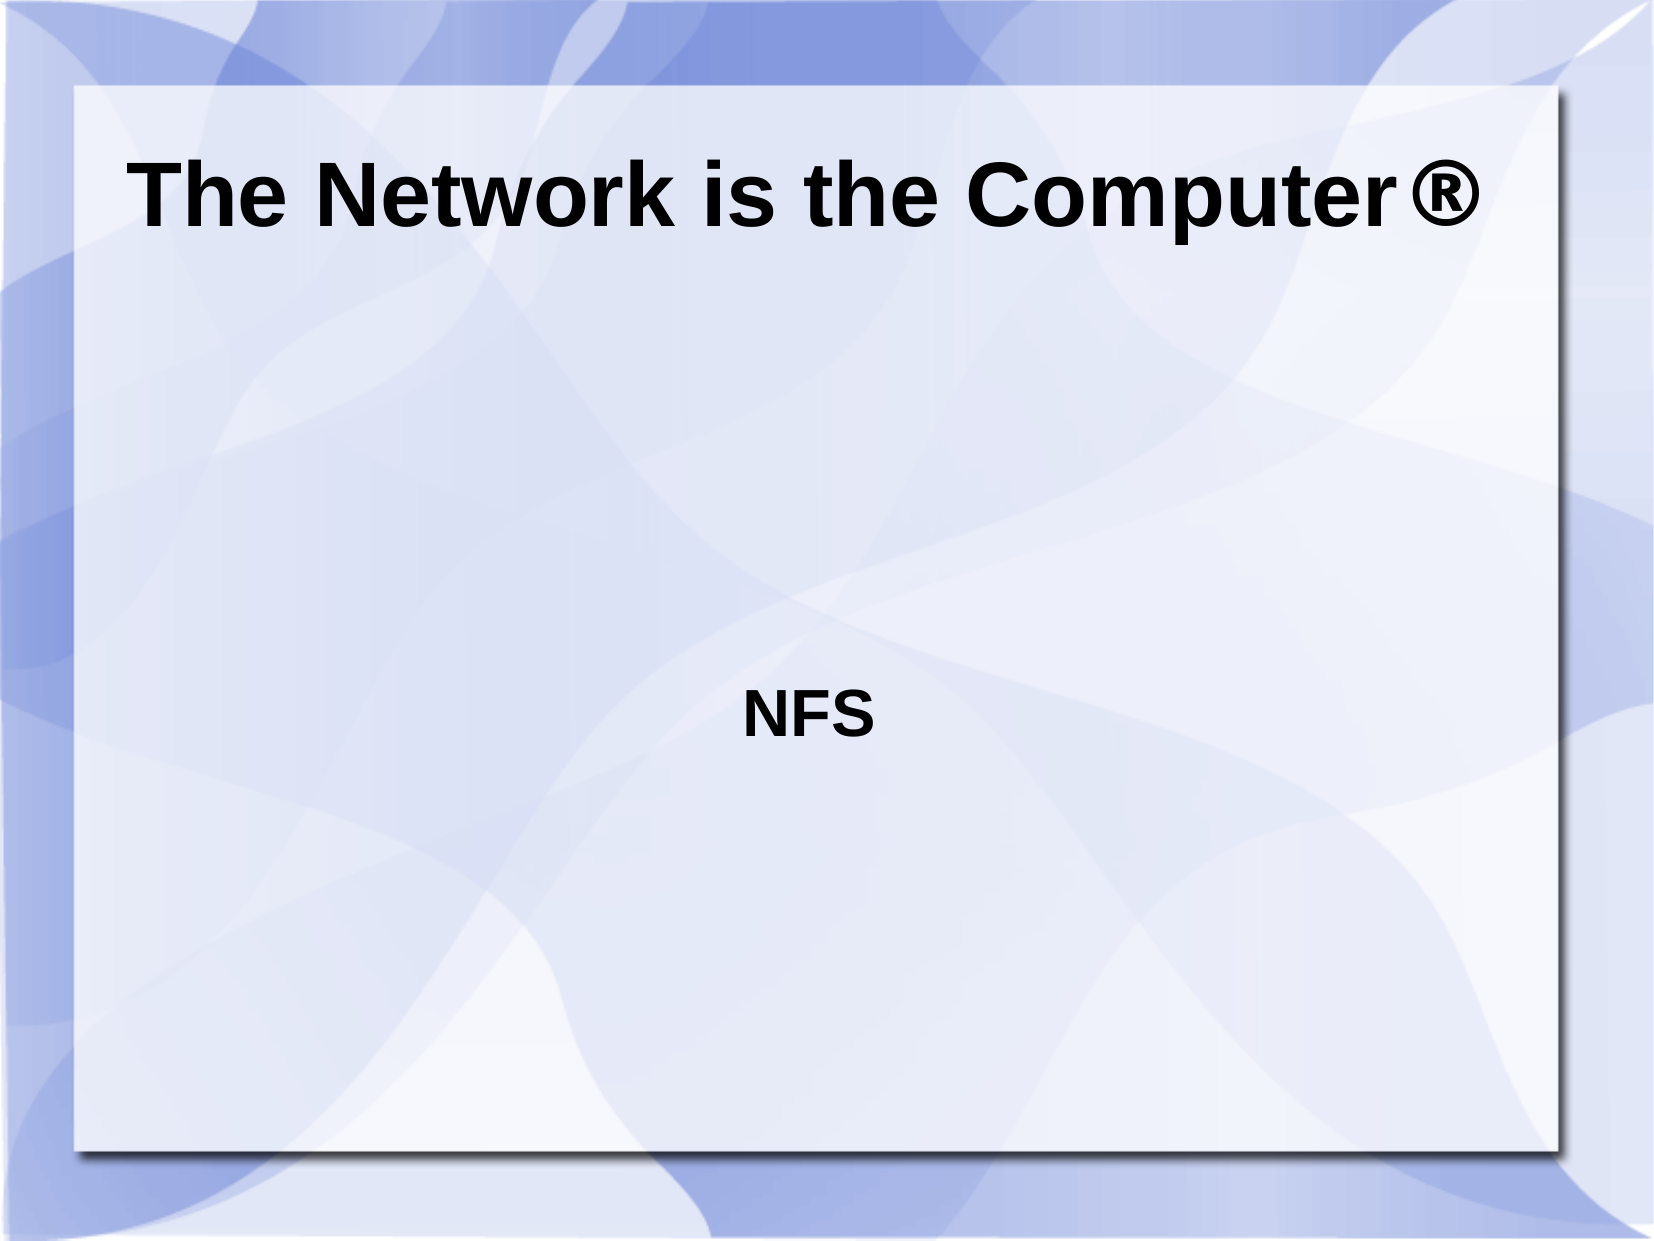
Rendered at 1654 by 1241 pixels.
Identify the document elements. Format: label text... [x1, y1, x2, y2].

title The Network is the Computer® [82, 90, 1536, 298]
picture [0, 0, 1654, 1241]
subtitle NFS [129, 259, 1489, 1166]
